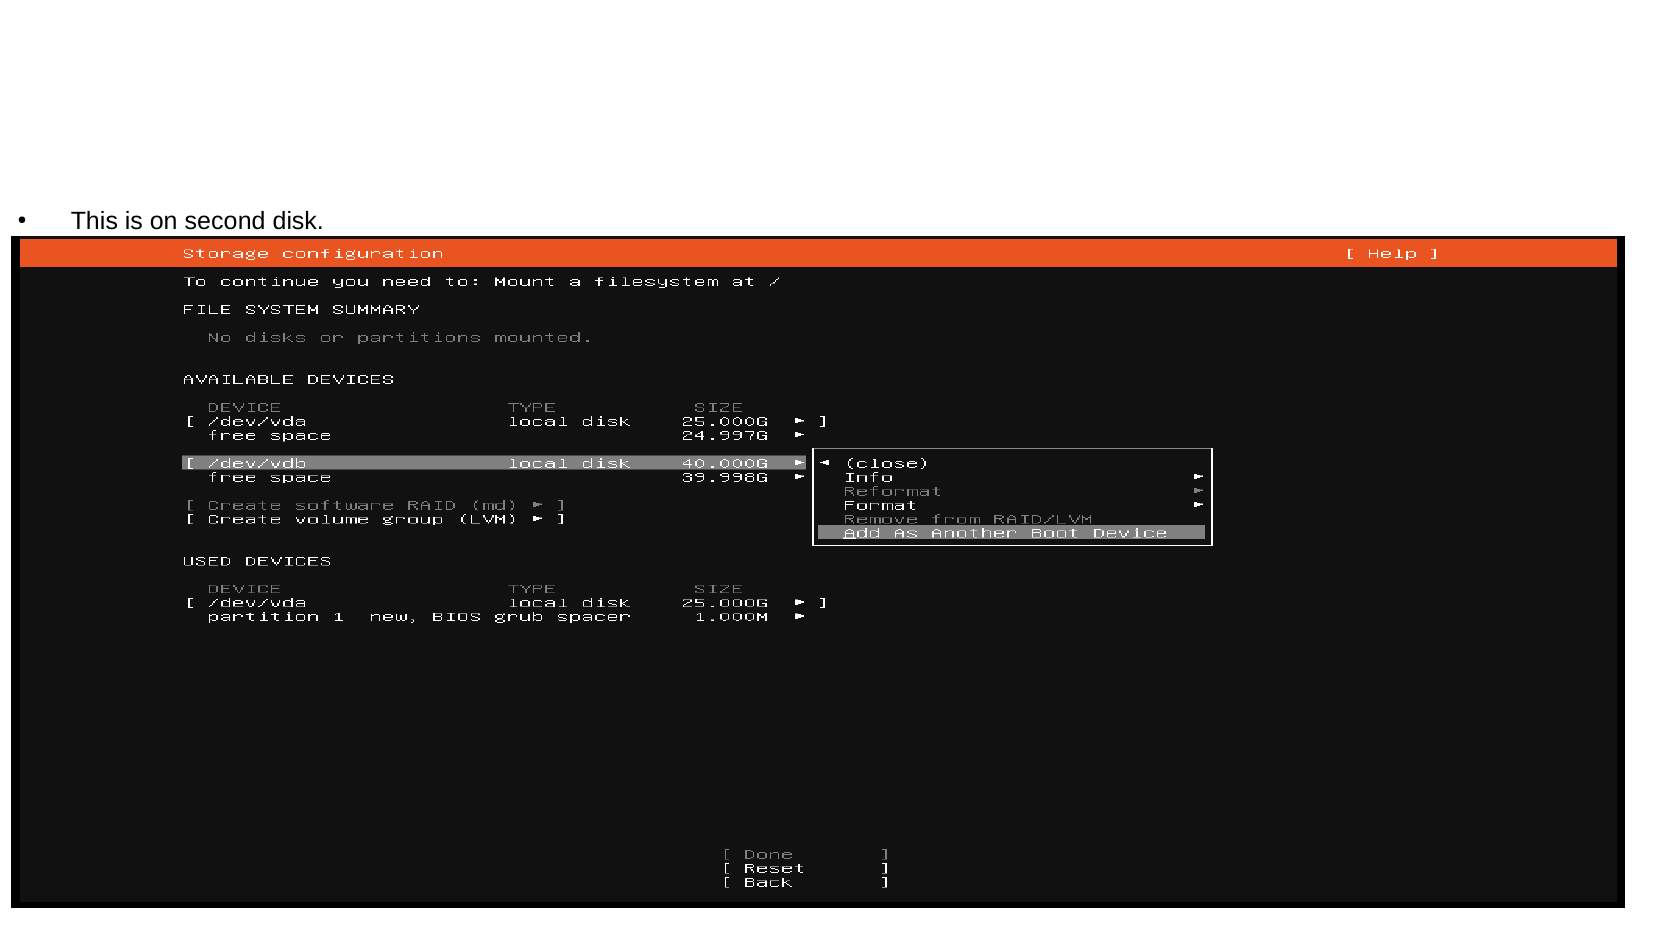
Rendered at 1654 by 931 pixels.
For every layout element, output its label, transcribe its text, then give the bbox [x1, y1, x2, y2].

list This is on second disk. [0, 206, 1625, 905]
picture [11, 236, 1625, 908]
